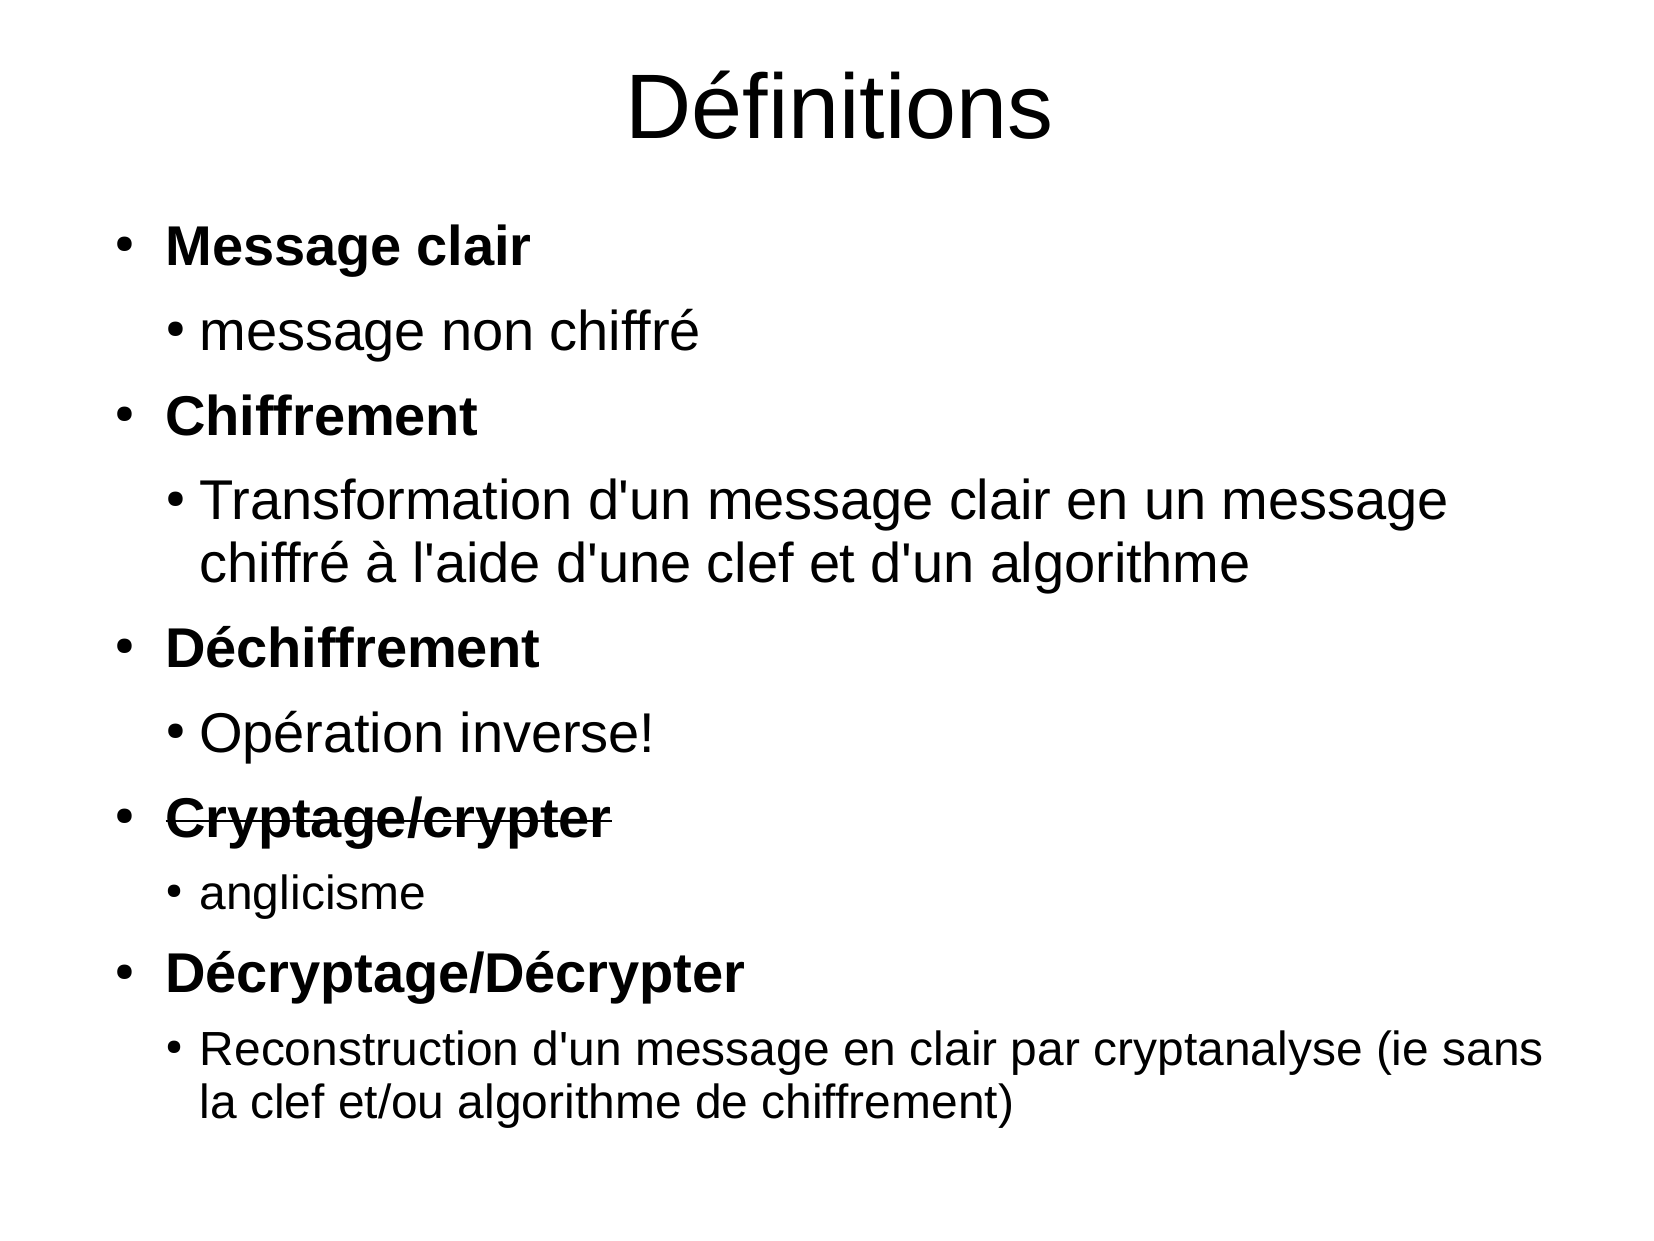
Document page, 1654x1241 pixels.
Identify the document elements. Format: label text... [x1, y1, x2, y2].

title Définitions [247, 40, 1433, 173]
list Message clair message non chiffré Chiffrement Transformation d'un message clair en un message chiffré à l'aide d'une clef et d'un algorithme Déchiffrement Opération inverse! Cryptage/crypter anglicisme Décryptage/Décrypter Reconstruction d'un message en clair par cryptanalyse (ie sans la clef et/ou algorithme de chiffrement) [97, 214, 1586, 1132]
